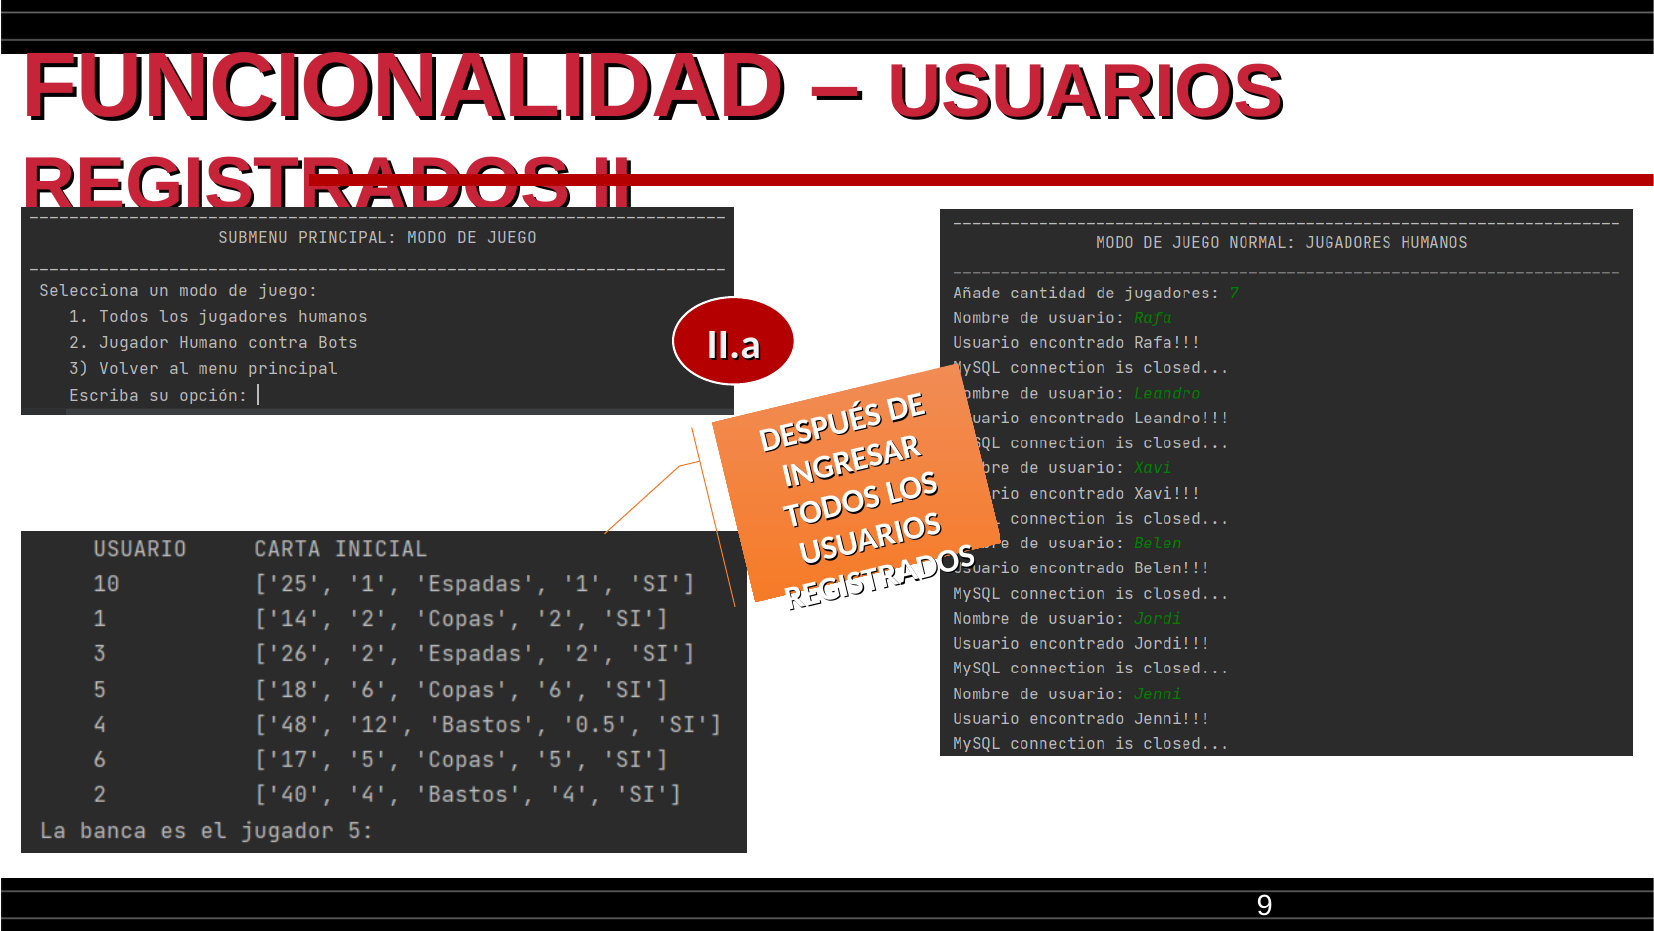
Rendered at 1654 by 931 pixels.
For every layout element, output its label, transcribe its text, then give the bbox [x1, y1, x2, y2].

text_box Funcionalidad – Usuarios Registrados II [21, 68, 1641, 180]
text_box II.a [673, 297, 795, 385]
picture [942, 555, 954, 568]
text_box Después de ingresar todos los usuarios registrados [712, 363, 1002, 602]
picture [21, 531, 747, 853]
picture [21, 207, 734, 415]
picture [940, 209, 1633, 756]
